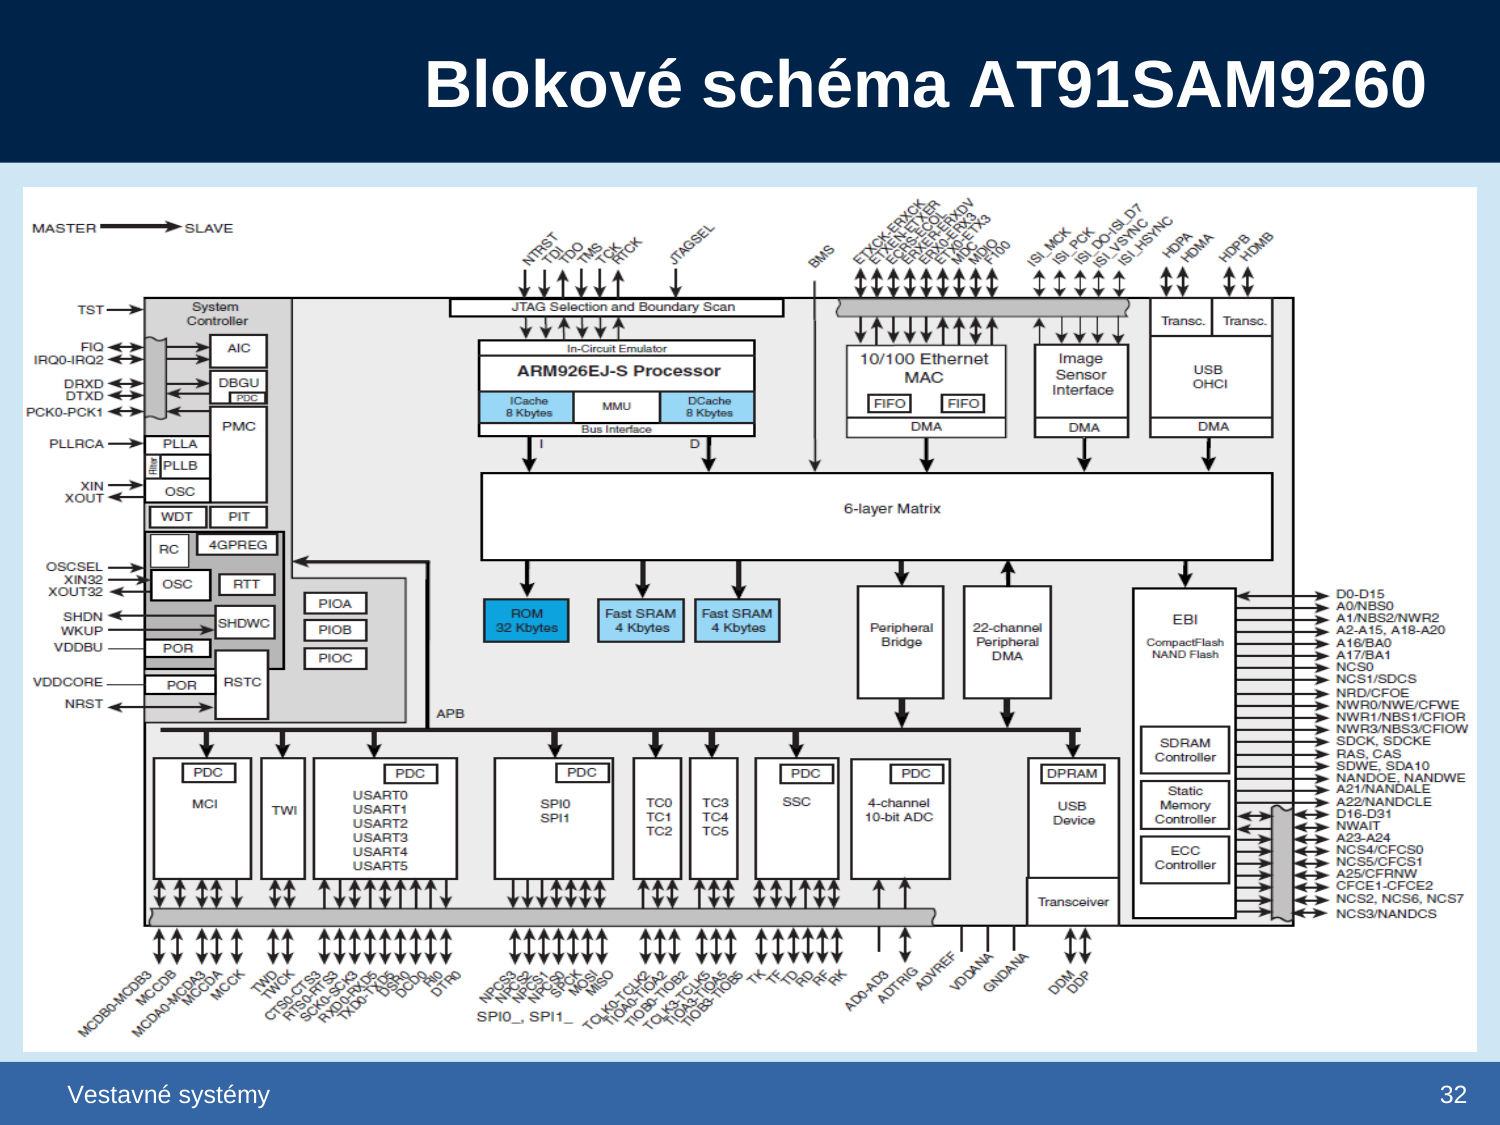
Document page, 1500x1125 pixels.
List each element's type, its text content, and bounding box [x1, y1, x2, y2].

picture [23, 187, 1477, 1052]
title Blokové schéma AT91SAM9260 [47, 0, 1443, 164]
